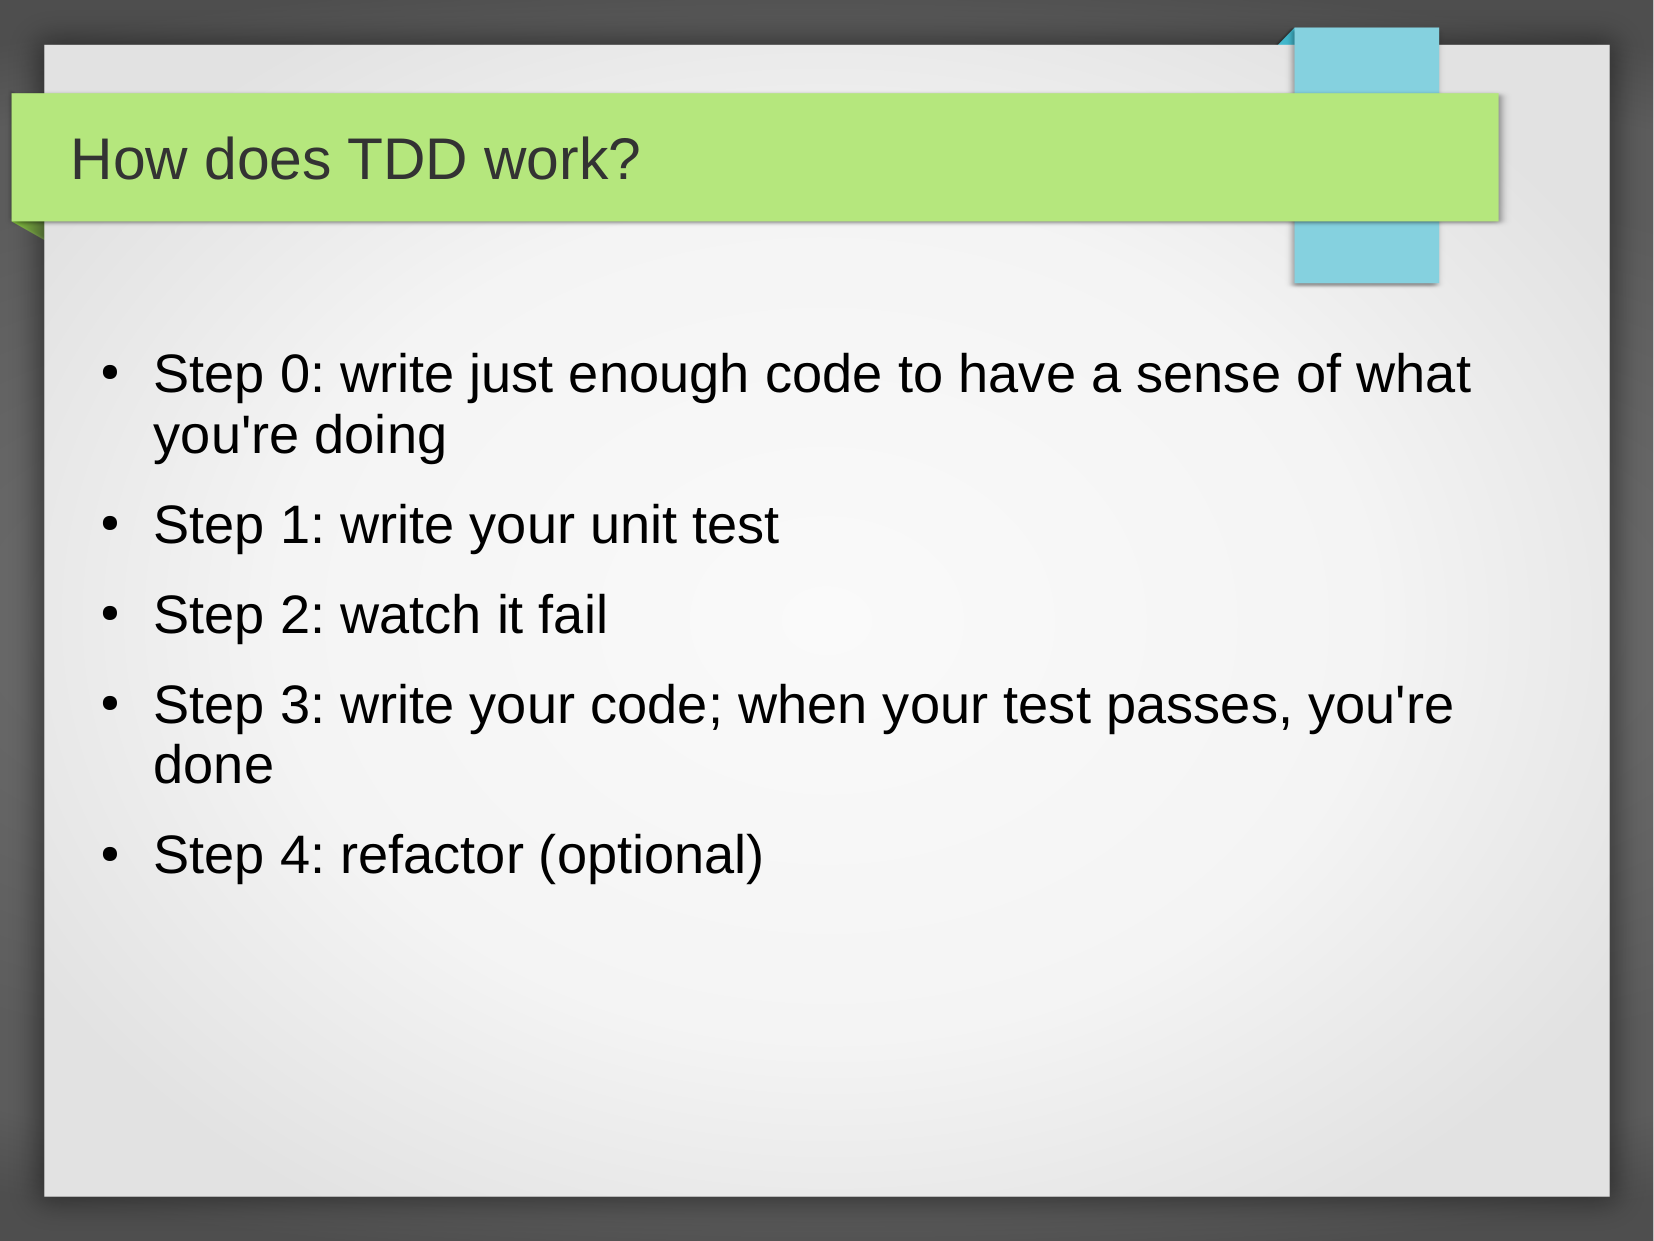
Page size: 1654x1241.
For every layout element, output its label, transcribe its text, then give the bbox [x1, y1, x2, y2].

picture [0, 0, 1654, 1241]
list Step 0: write just enough code to have a sense of what you're doing Step 1: write your unit test Step 2: watch it fail Step 3: write your code; when your test passes, you're done Step 4: refactor (optional) [82, 343, 1538, 1063]
title How does TDD work? [70, 106, 1229, 213]
